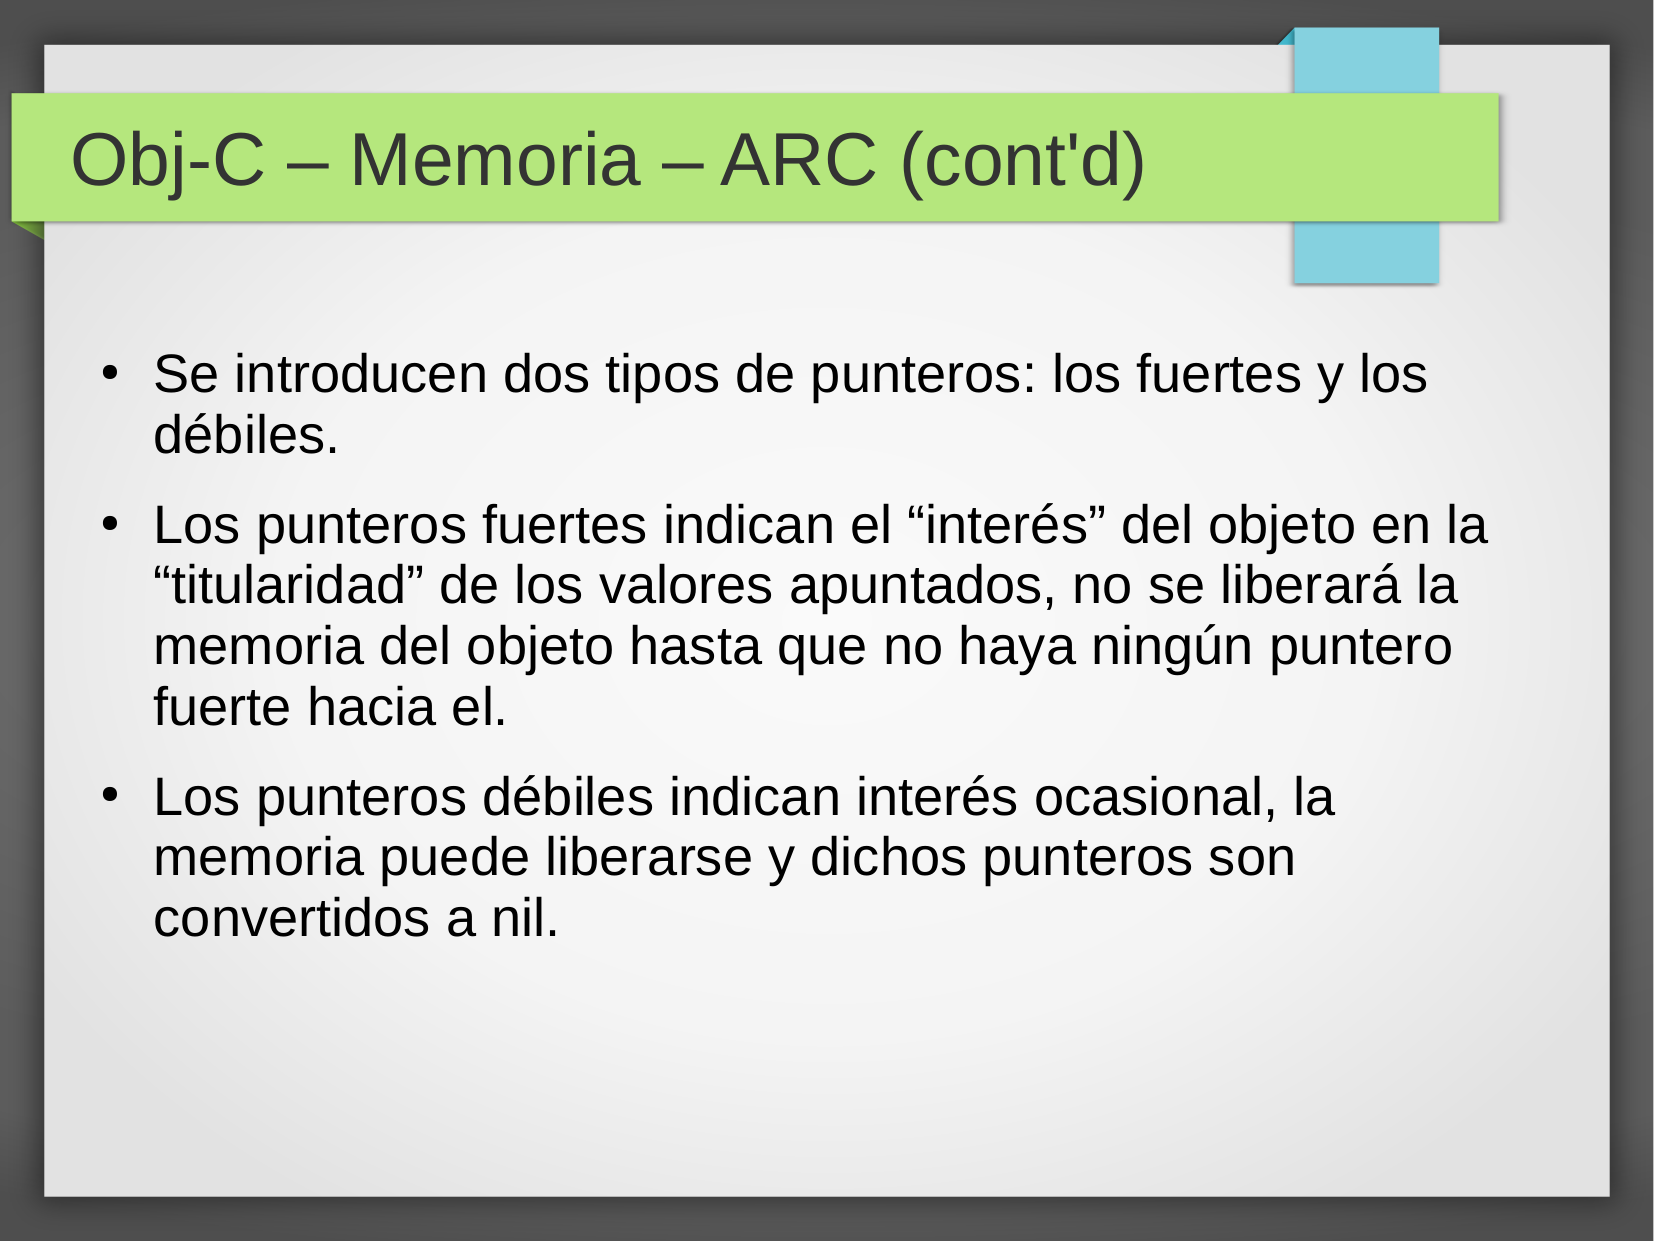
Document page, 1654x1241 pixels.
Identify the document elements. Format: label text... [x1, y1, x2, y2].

title Obj-C – Memoria – ARC (cont'd) [70, 106, 1229, 213]
list Se introducen dos tipos de punteros: los fuertes y los débiles. Los punteros fuertes indican el “interés” del objeto en la “titularidad” de los valores apuntados, no se liberará la memoria del objeto hasta que no haya ningún puntero fuerte hacia el. Los punteros débiles indican interés ocasional, la memoria puede liberarse y dichos punteros son convertidos a nil. [82, 343, 1538, 1063]
picture [0, 0, 1654, 1241]
